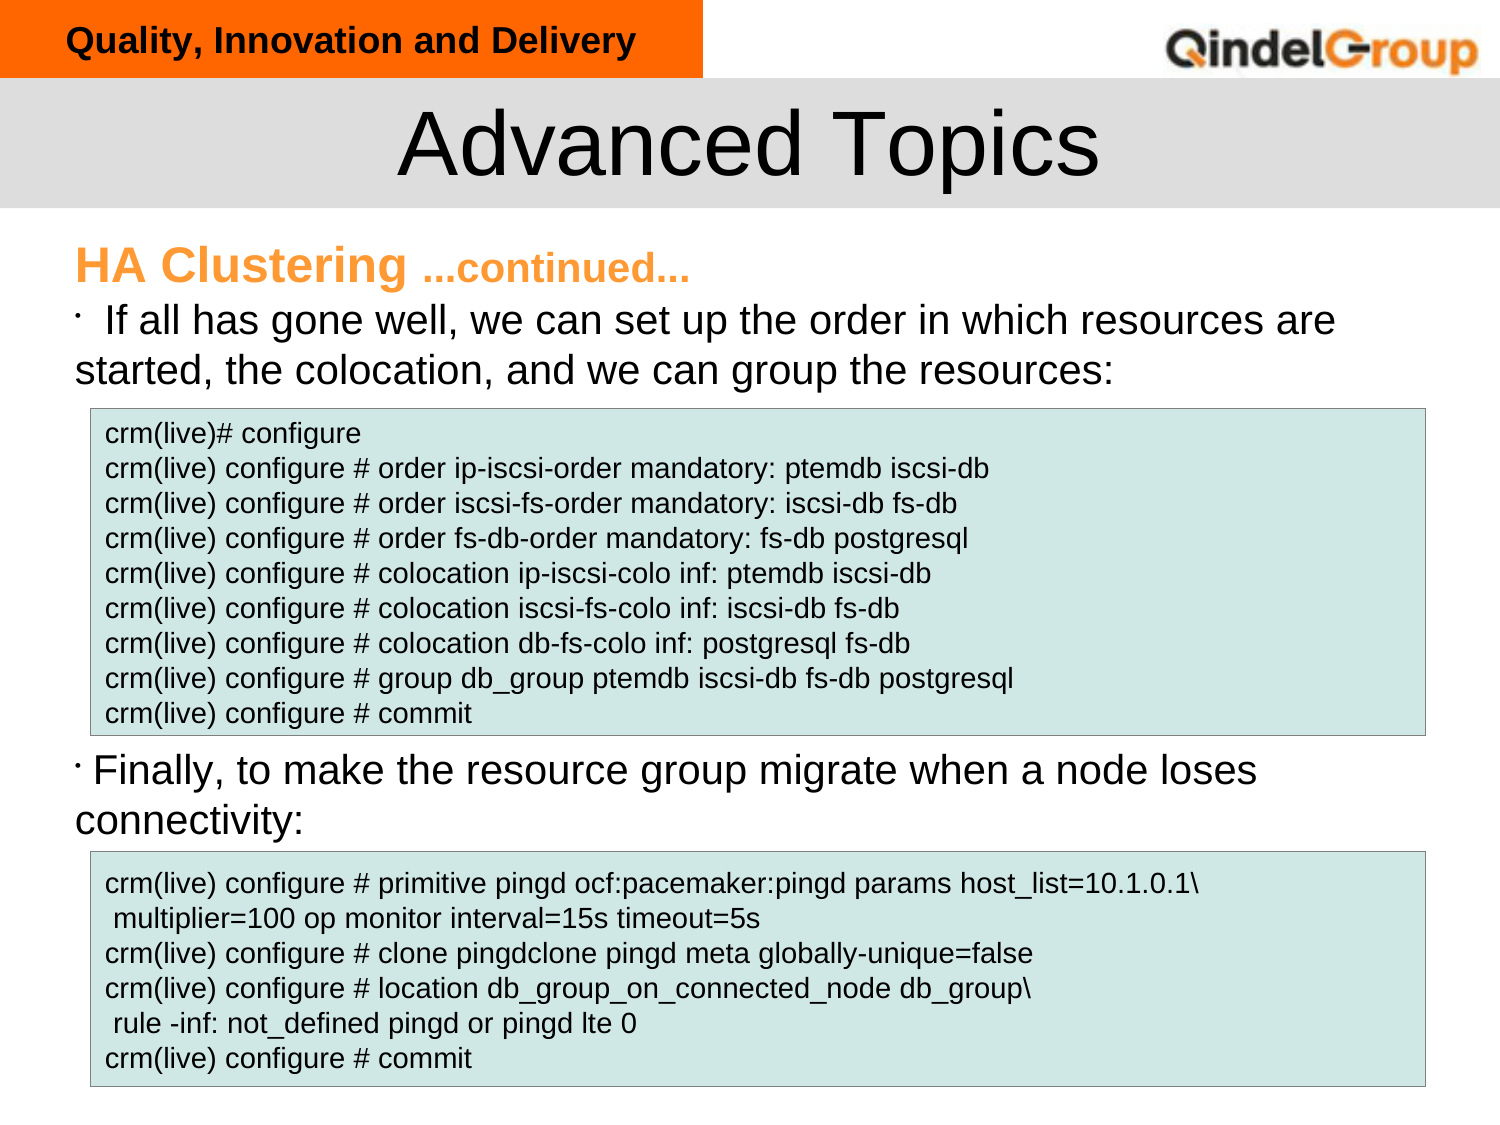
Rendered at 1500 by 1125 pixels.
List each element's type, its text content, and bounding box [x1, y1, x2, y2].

picture [1163, 23, 1481, 78]
text_box crm(live)# configure crm(live) configure # order ip-iscsi-order mandatory: ptemdb iscsi-db crm(live) configure # order iscsi-fs-order mandatory: iscsi-db fs-db crm(live) configure # order fs-db-order mandatory: fs-db postgresql crm(live) configure # colocation ip-iscsi-colo inf: ptemdb iscsi-db crm(live) configure # colocation iscsi-fs-colo inf: iscsi-db fs-db crm(live) configure # colocation db-fs-colo inf: postgresql fs-db crm(live) configure # group db_group ptemdb iscsi-db fs-db postgresql crm(live) configure # commit [90, 408, 1426, 736]
text_box HA Clustering ...continued... If all has gone well, we can set up the order in which resources are started, the colocation, and we can group the resources: Finally, to make the resource group migrate when a node loses connectivity: [60, 224, 1426, 1125]
text_box crm(live) configure # primitive pingd ocf:pacemaker:pingd params host_list=10.1.0.1\ multiplier=100 op monitor interval=15s timeout=5s crm(live) configure # clone pingdclone pingd meta globally-unique=false crm(live) configure # location db_group_on_connected_node db_group\ rule -inf: not_defined pingd or pingd lte 0 crm(live) configure # commit [90, 851, 1426, 1087]
title Advanced Topics [75, 45, 1426, 224]
